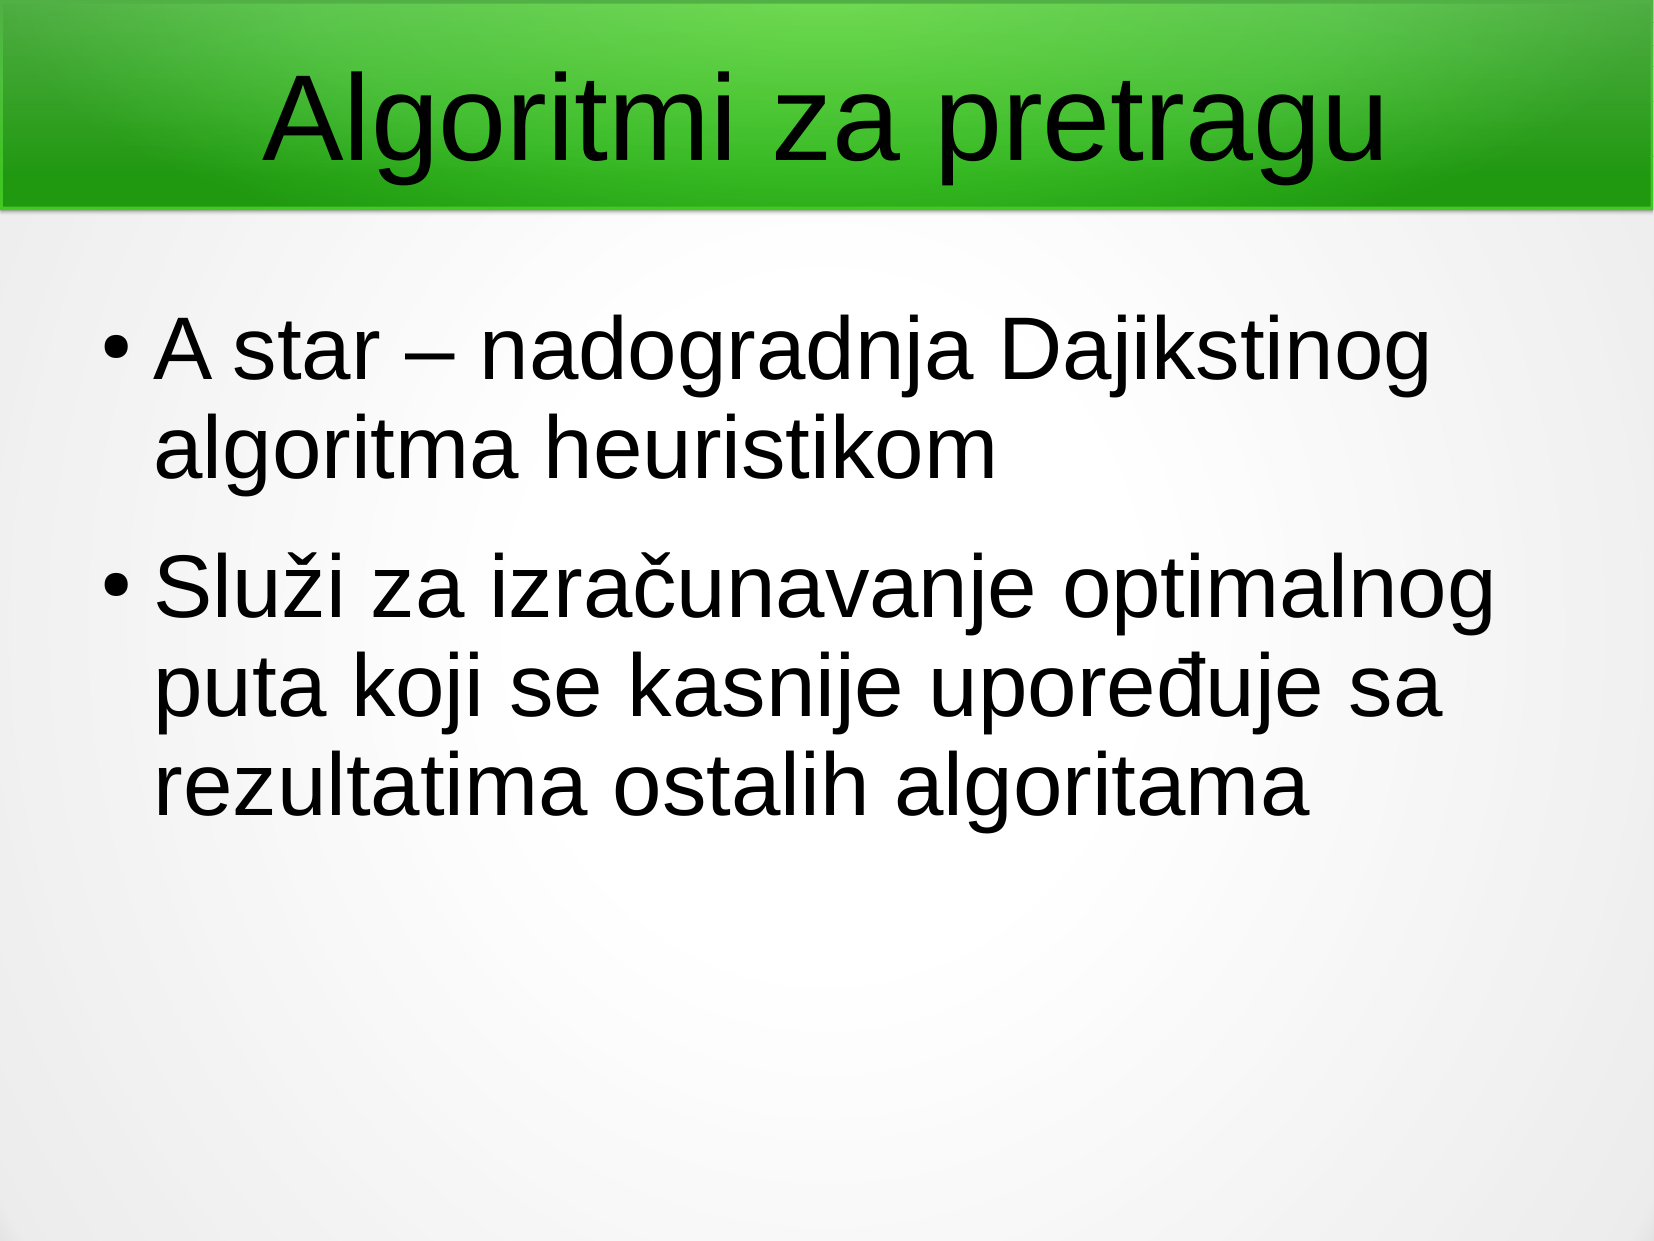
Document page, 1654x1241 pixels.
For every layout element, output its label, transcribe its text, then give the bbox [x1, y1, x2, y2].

list A star – nadogradnja Dajikstinog algoritma heuristikom Služi za izračunavanje optimalnog puta koji se kasnije upoređuje sa rezultatima ostalih algoritama [82, 299, 1571, 1019]
title Algoritmi za pretragu [82, 47, 1571, 189]
